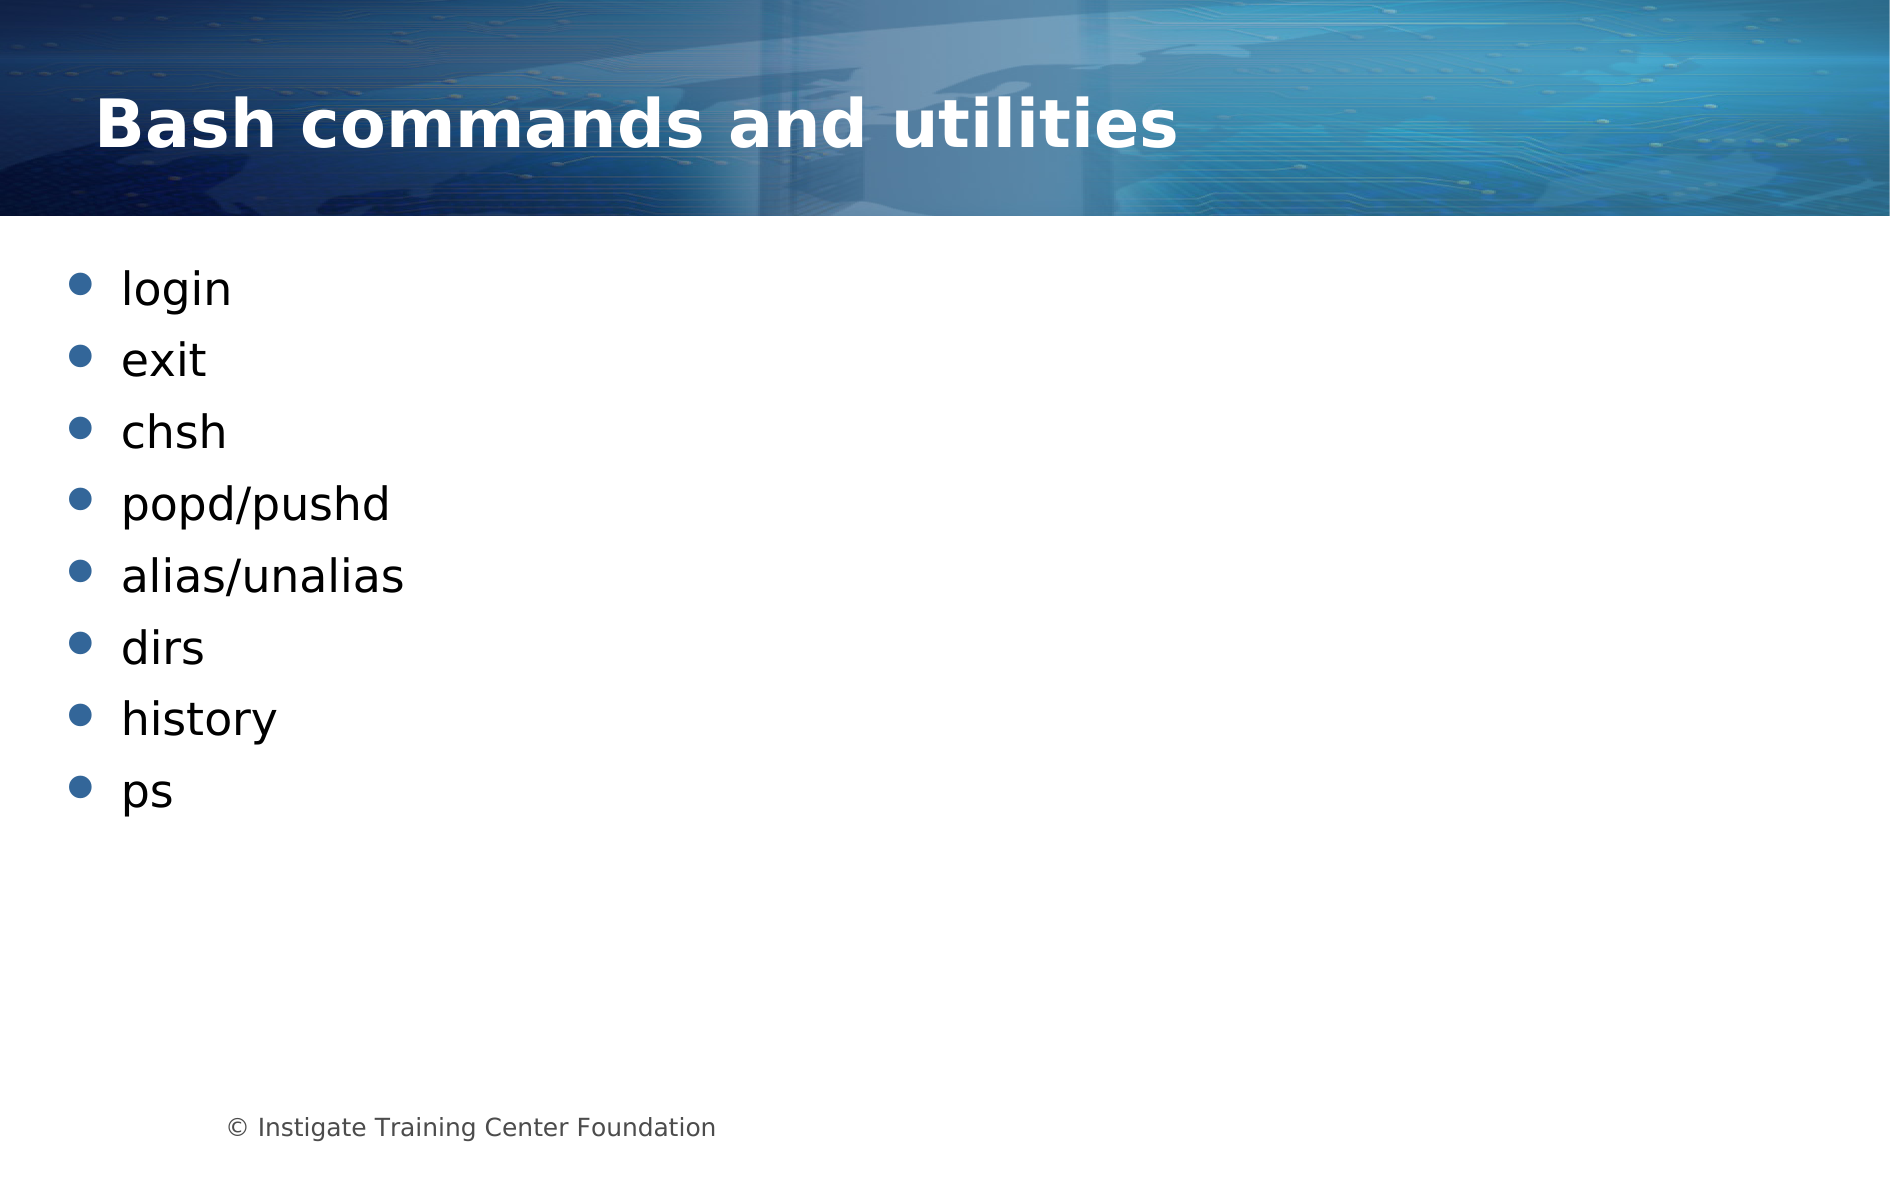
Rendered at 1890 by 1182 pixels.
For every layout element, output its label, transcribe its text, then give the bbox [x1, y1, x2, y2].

picture [0, 0, 1890, 216]
list login exit chsh popd/pushd alias/unalias dirs history ps [65, 262, 1838, 1028]
title Bash commands and utilities [94, 54, 1793, 210]
